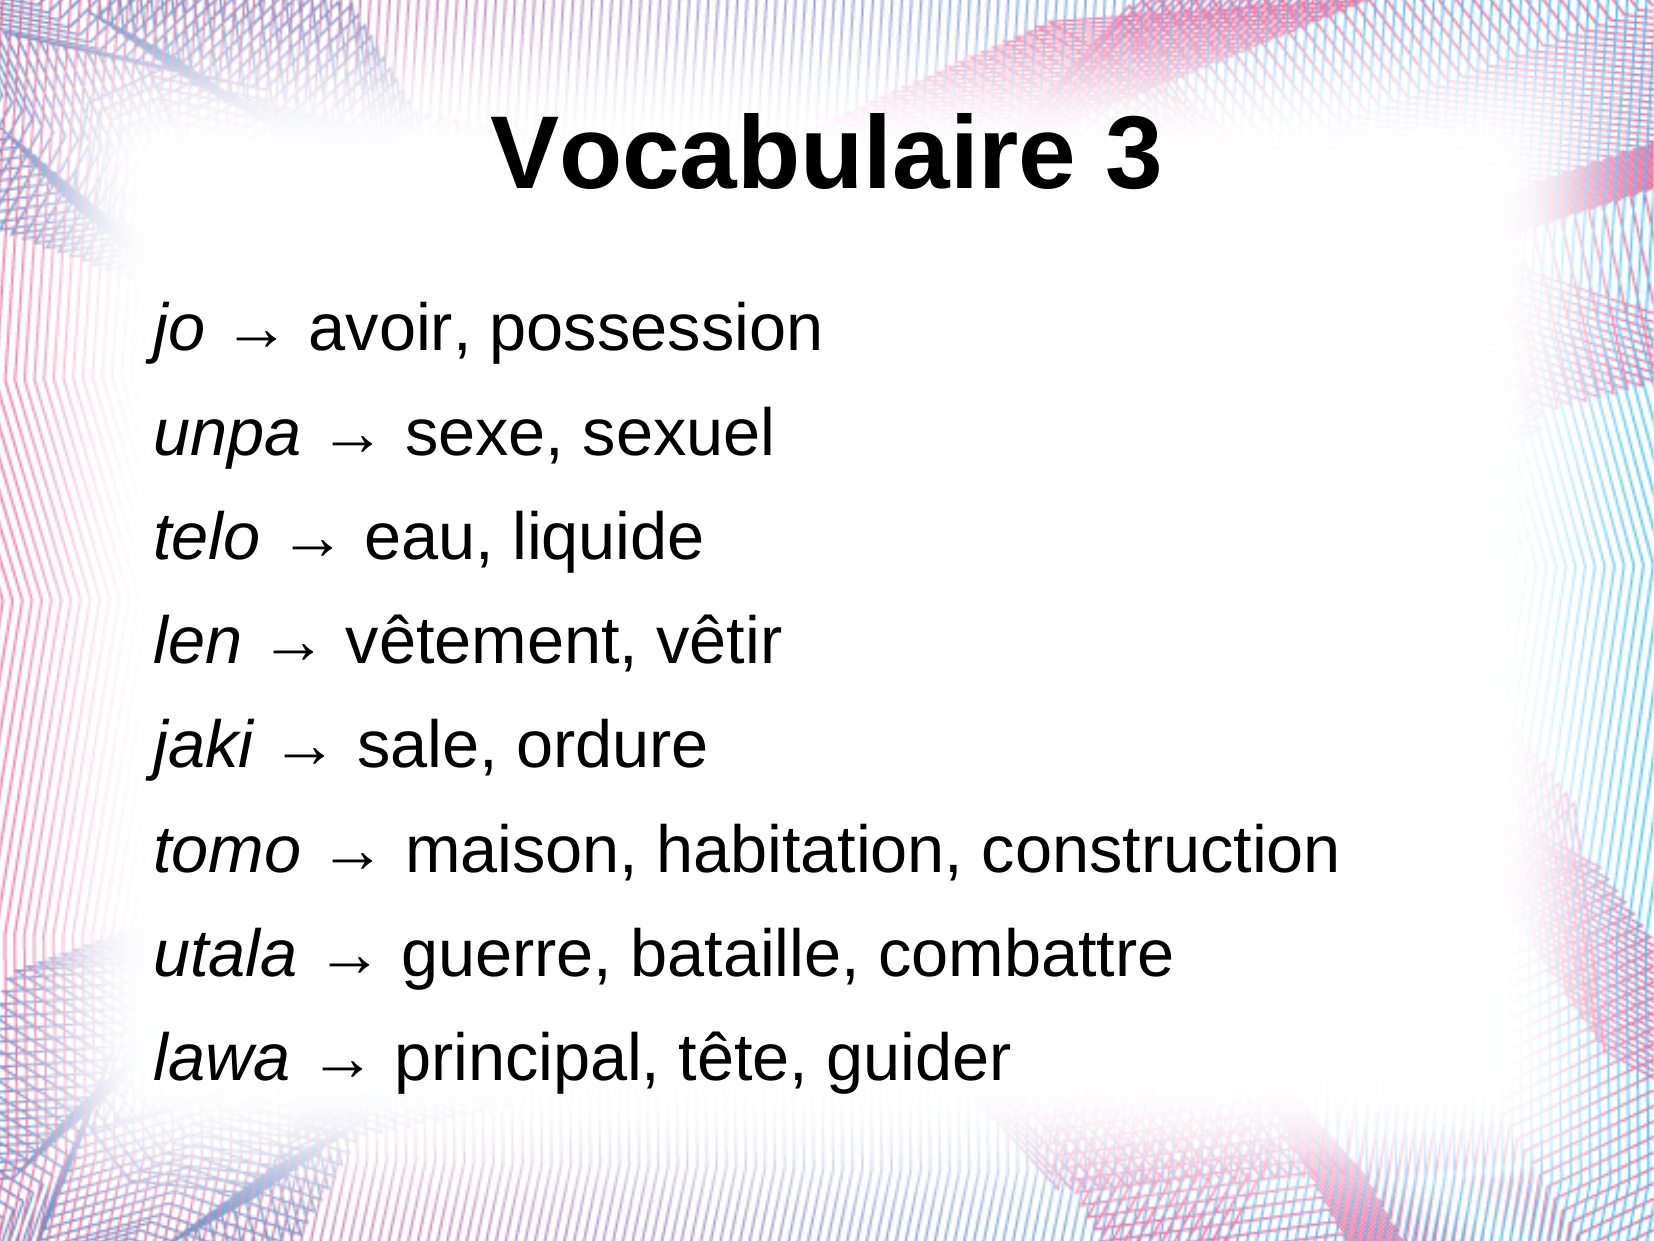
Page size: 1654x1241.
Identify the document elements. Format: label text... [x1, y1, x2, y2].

picture [0, 0, 1654, 1241]
list jo → avoir, possession unpa → sexe, sexuel telo → eau, liquide len → vêtement, vêtir jaki → sale, ordure tomo → maison, habitation, construction utala → guerre, bataille, combattre lawa → principal, tête, guider [82, 290, 1571, 1241]
title Vocabulaire 3 [82, 49, 1571, 257]
